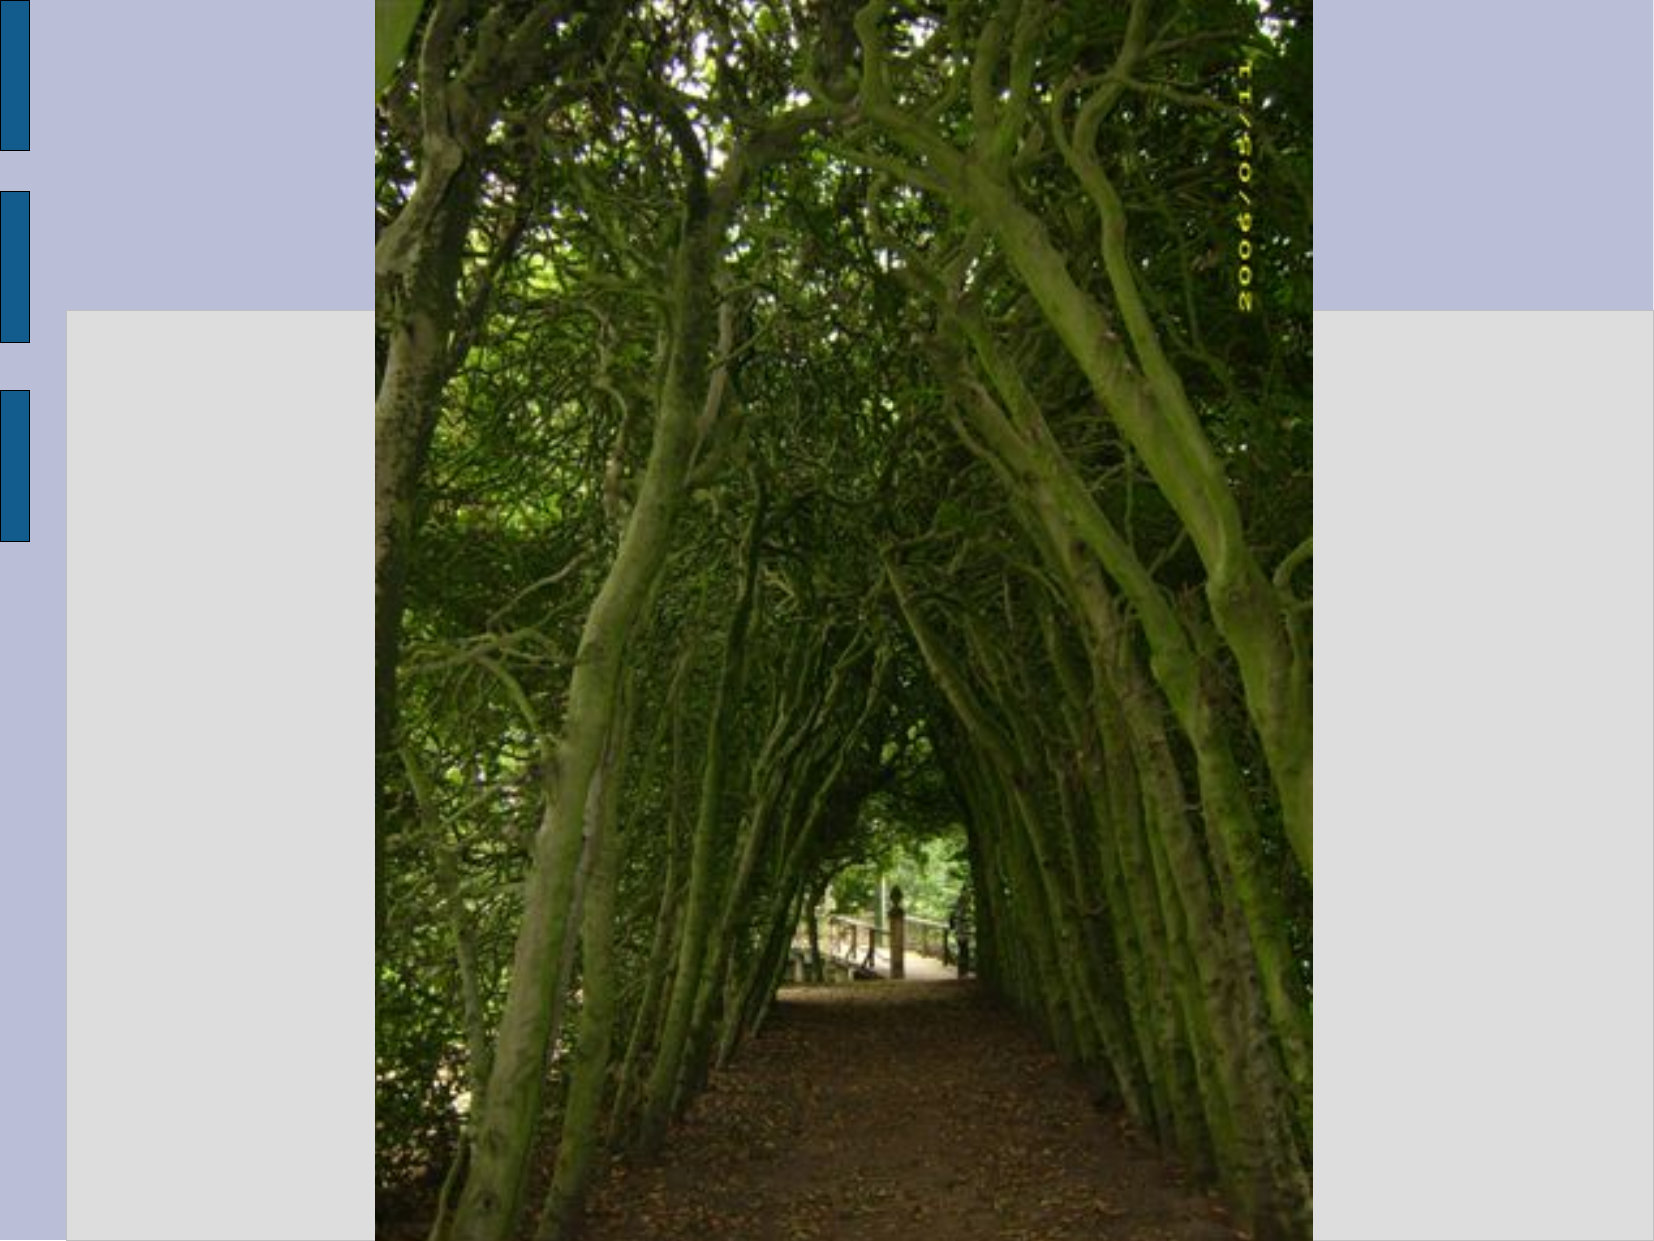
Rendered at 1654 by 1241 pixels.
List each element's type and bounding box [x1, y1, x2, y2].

picture [375, 0, 1313, 1241]
